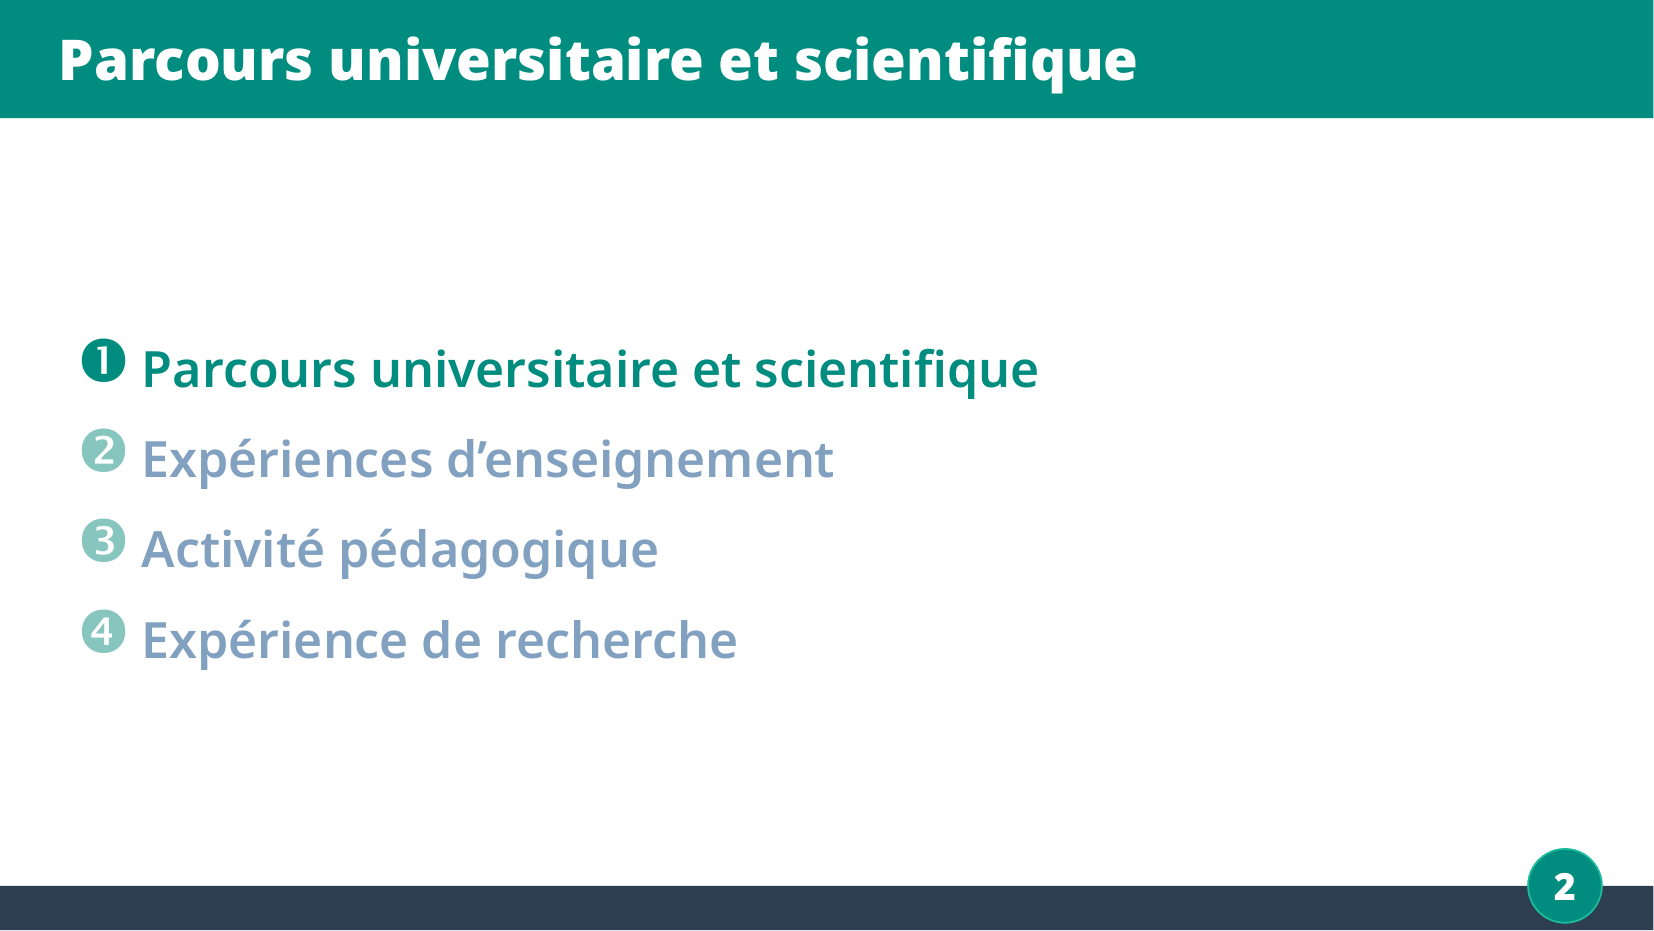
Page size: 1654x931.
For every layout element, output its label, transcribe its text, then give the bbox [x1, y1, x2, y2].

list Parcours universitaire et scientifique Expériences d’enseignement Activité pédagogique Expérience de recherche [59, 243, 1595, 864]
title Parcours universitaire et scientifique [59, 0, 1595, 119]
